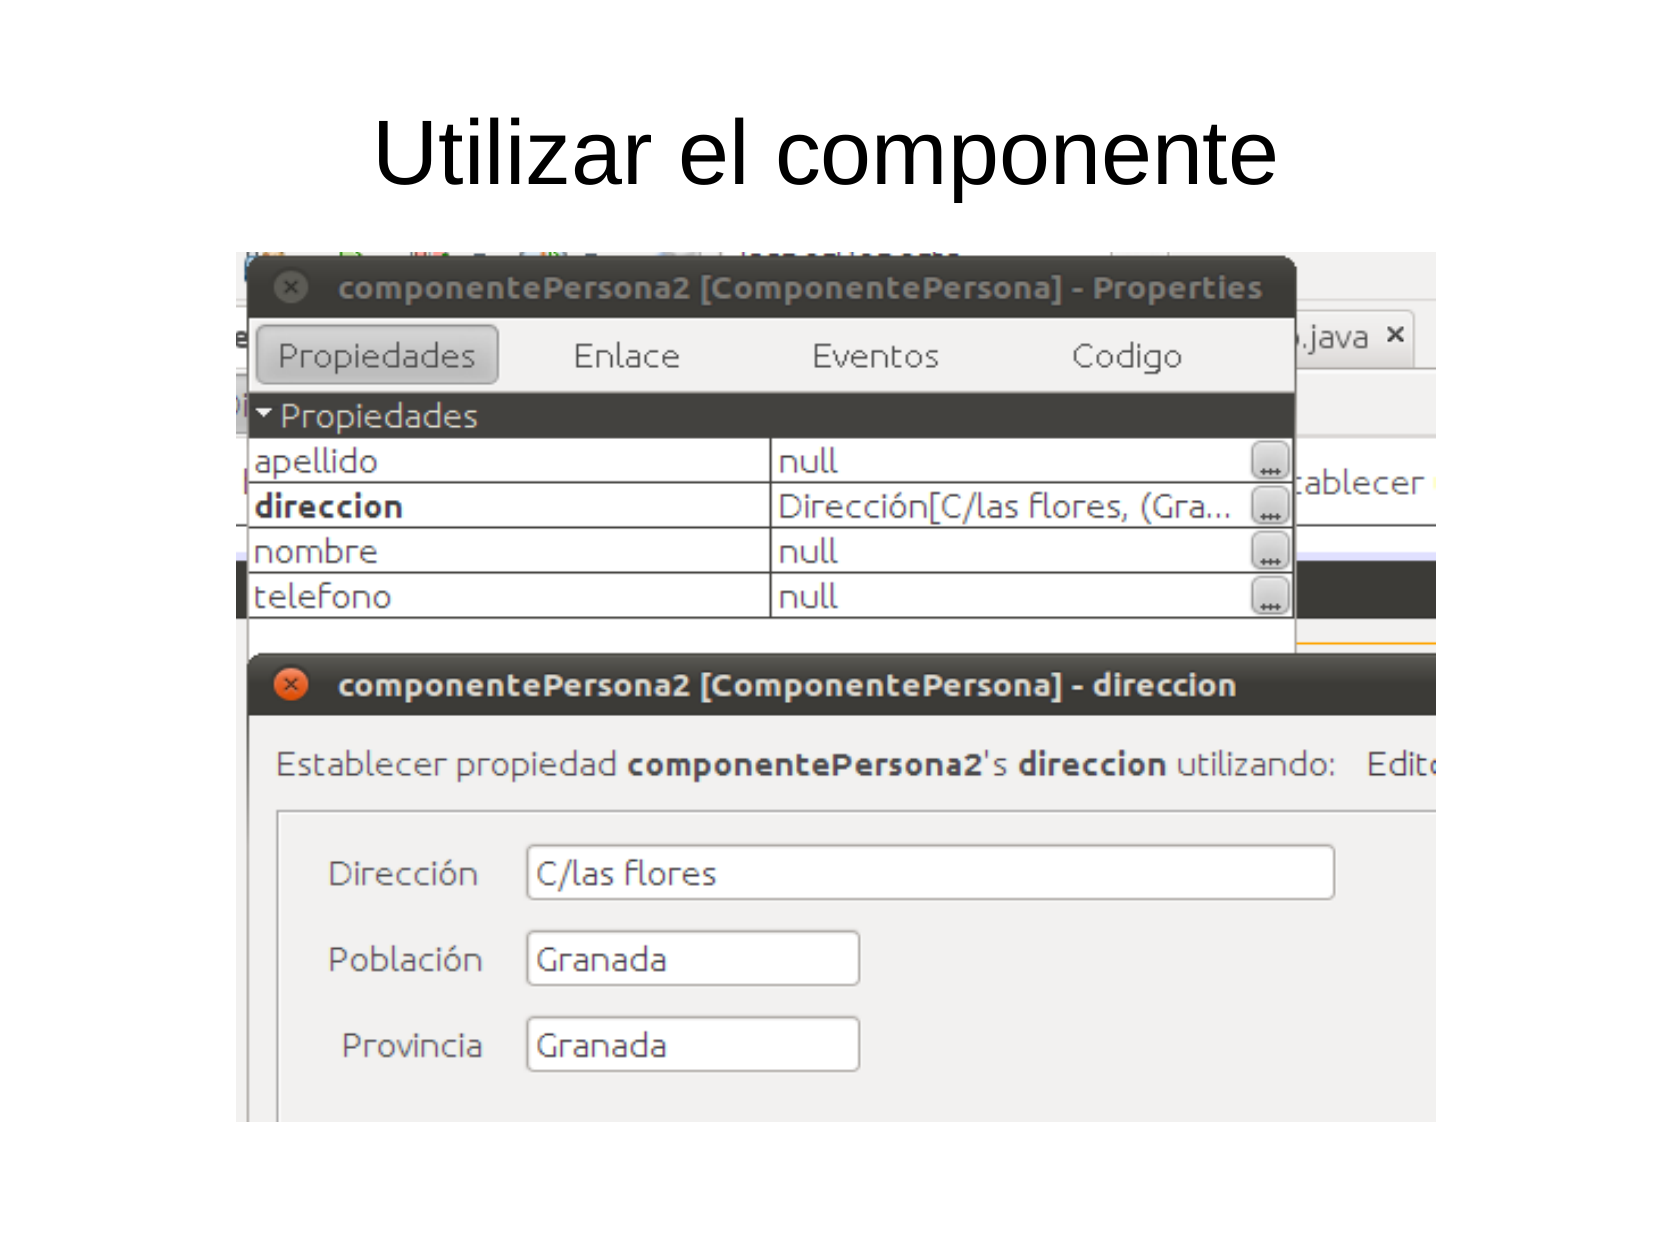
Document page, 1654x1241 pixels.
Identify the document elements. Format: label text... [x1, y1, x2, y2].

title Utilizar el componente [82, 49, 1571, 257]
picture [236, 252, 1436, 1123]
